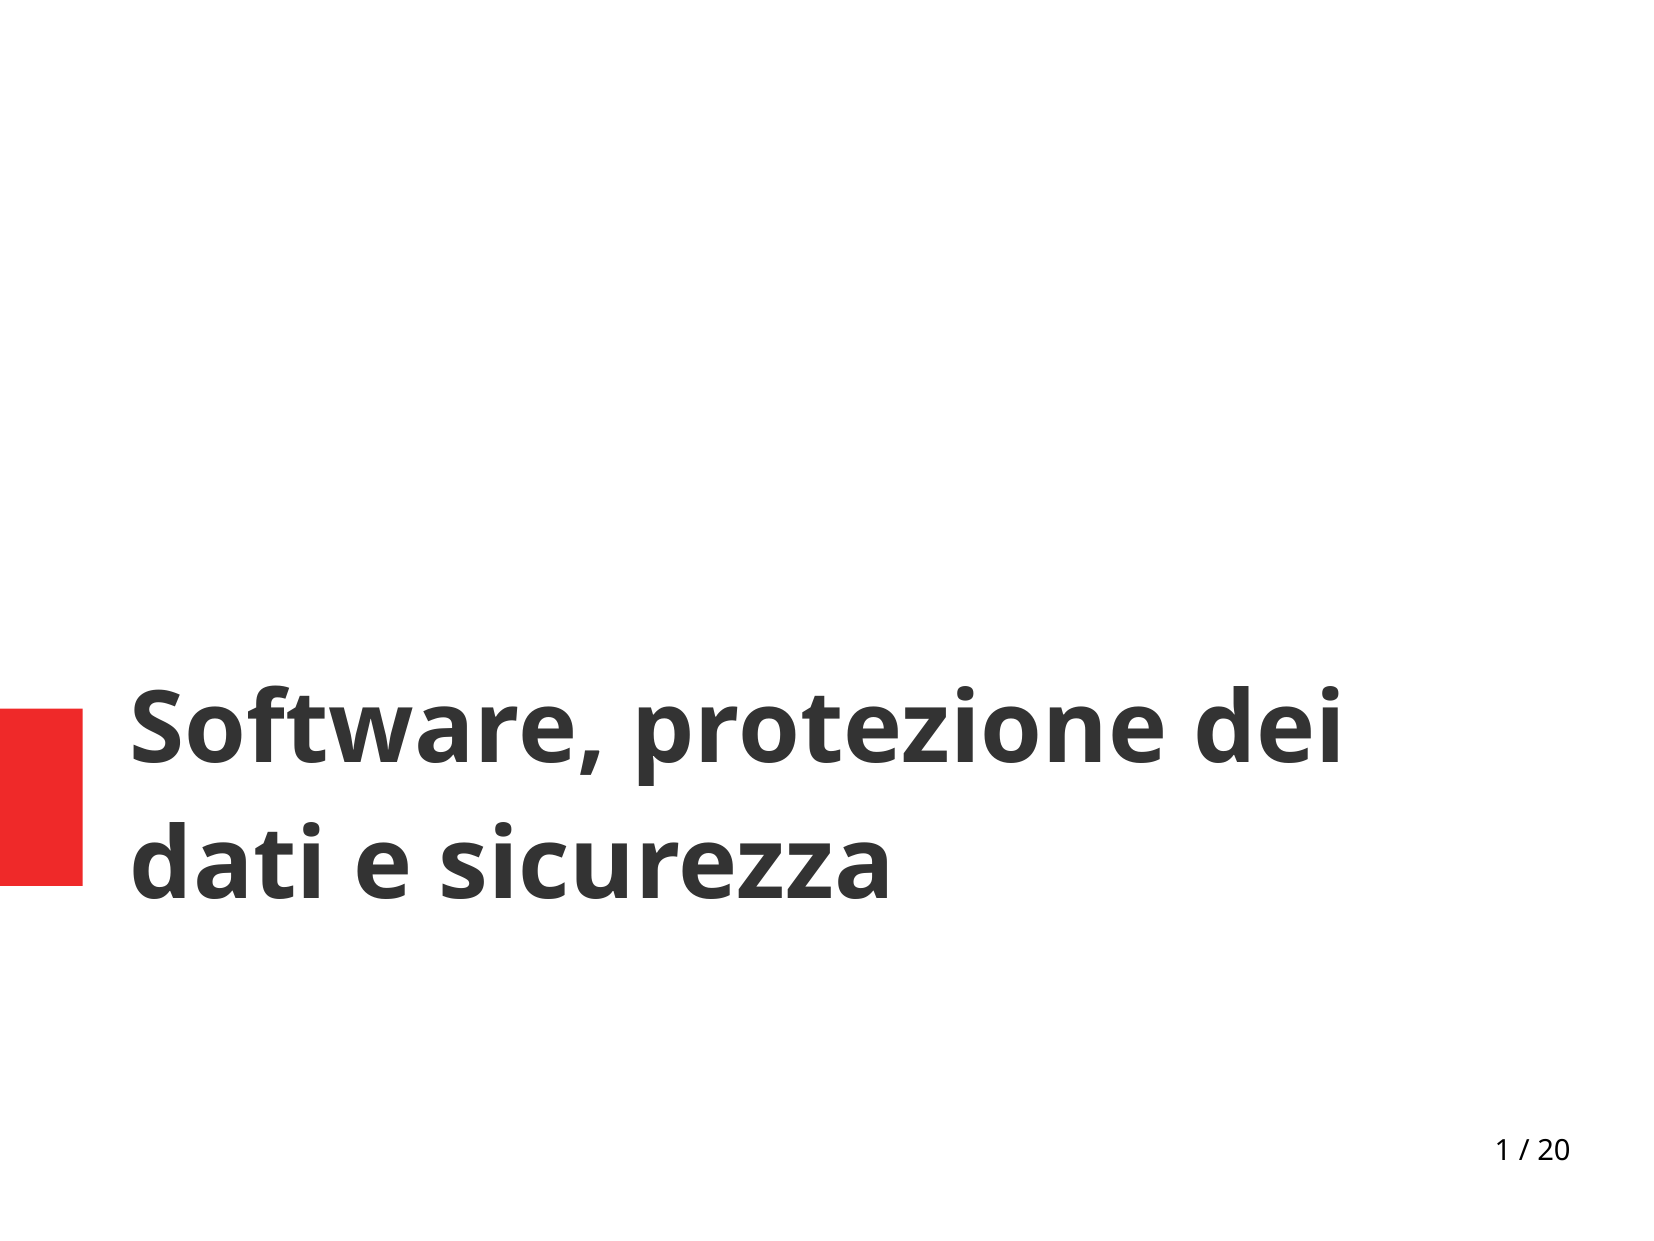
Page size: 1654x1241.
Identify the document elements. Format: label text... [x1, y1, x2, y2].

title Software, protezione dei dati e sicurezza [129, 655, 1536, 928]
